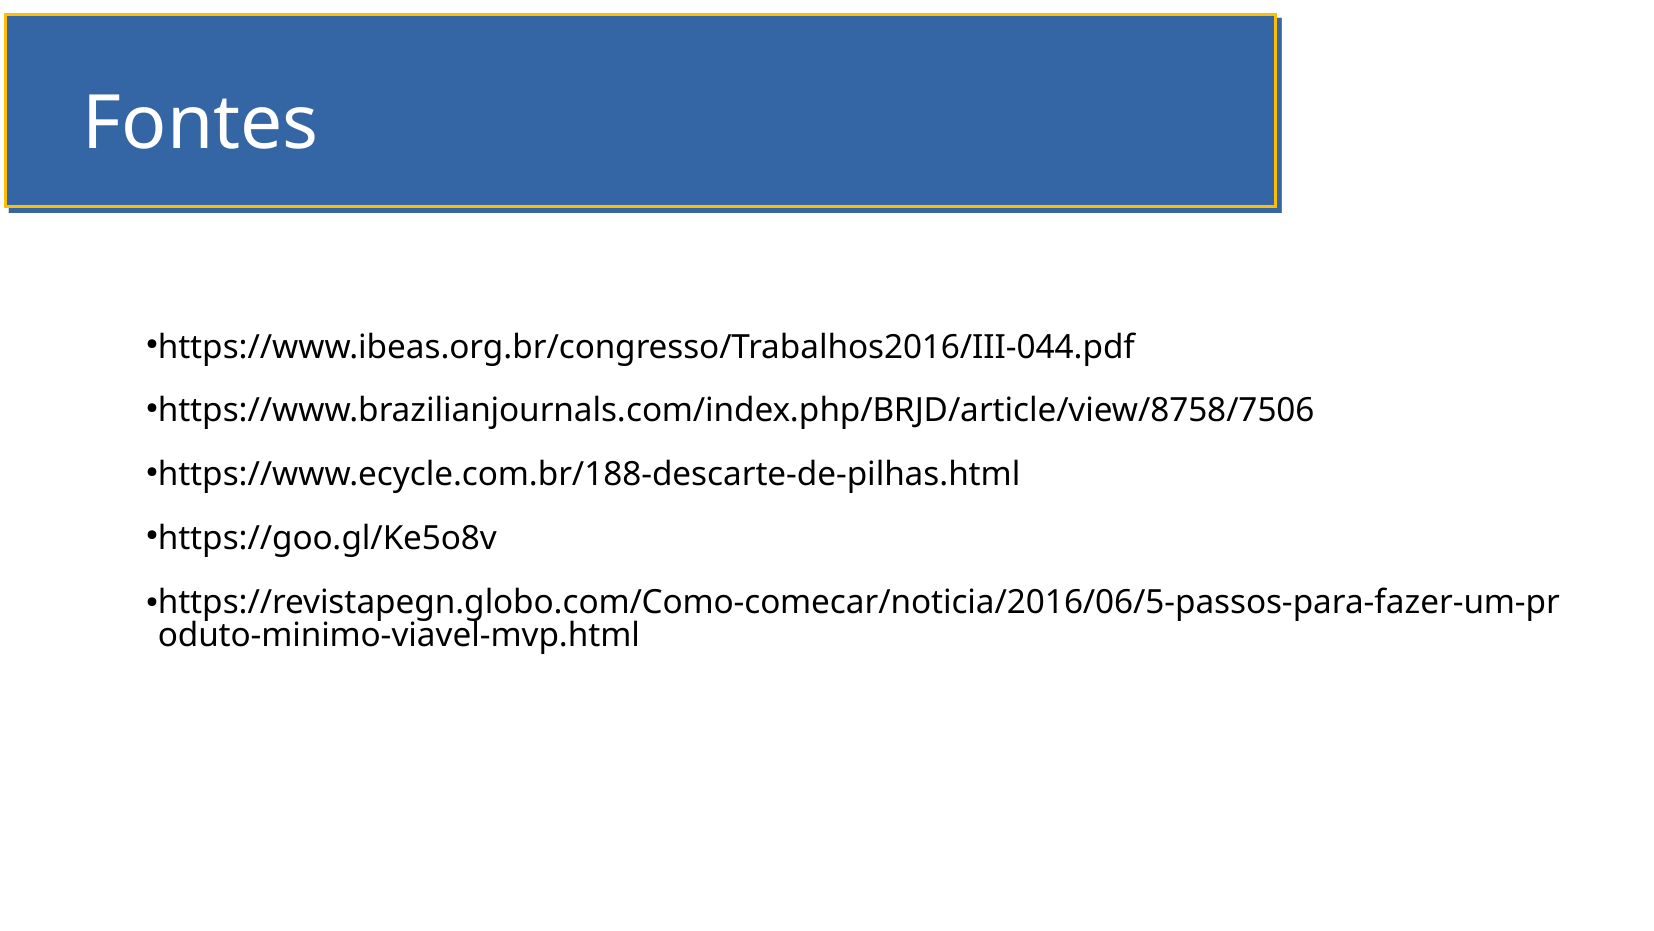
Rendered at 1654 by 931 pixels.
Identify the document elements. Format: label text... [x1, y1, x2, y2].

title Fontes [82, 44, 1235, 192]
list https://www.ibeas.org.br/congresso/Trabalhos2016/III-044.pdf https://www.brazilianjournals.com/index.php/BRJD/article/view/8758/7506 https://www.ecycle.com.br/188-descarte-de-pilhas.html https://goo.gl/Ke5o8v https://revistapegn.globo.com/Como-comecar/noticia/2016/06/5-passos-para-fazer-um-produto-minimo-viavel-mvp.html [0, 324, 1625, 650]
